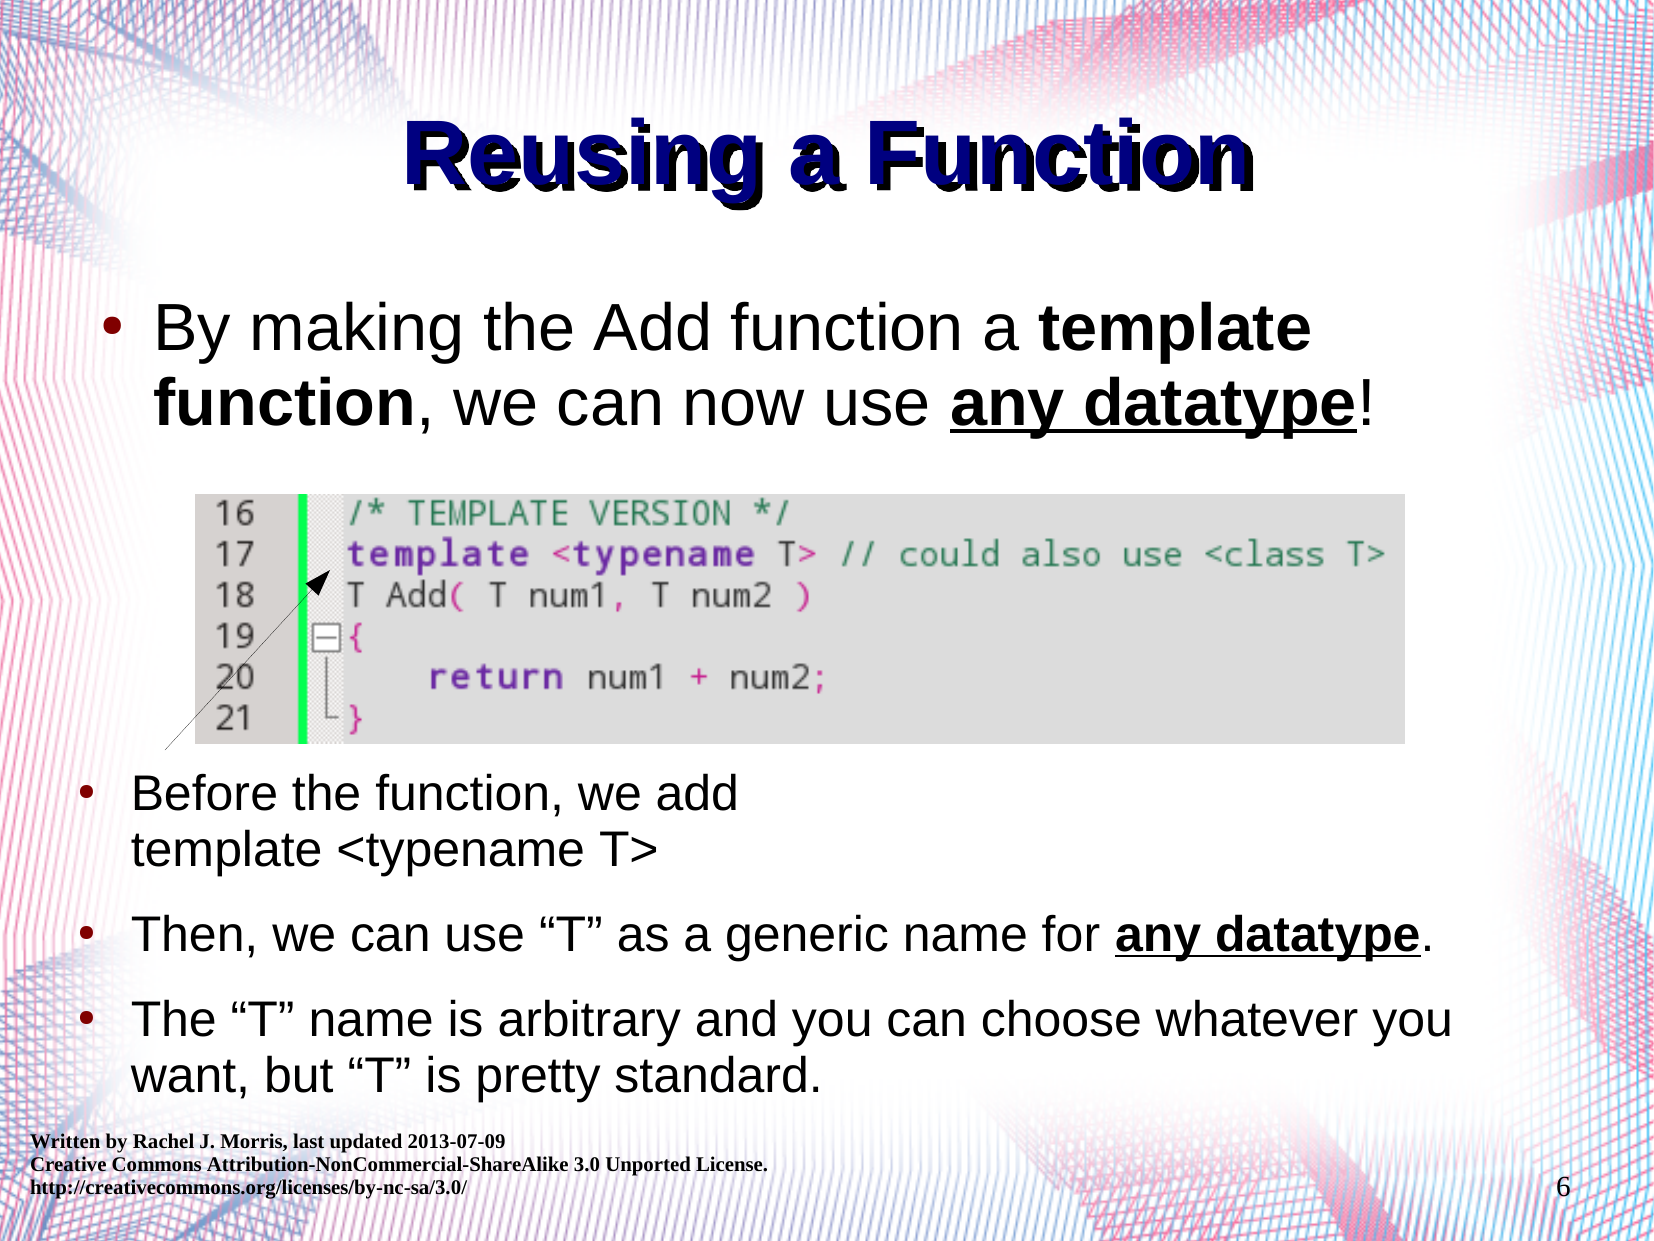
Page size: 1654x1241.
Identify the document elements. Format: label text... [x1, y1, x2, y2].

list By making the Add function a template function, we can now use any datatype! [82, 290, 1571, 440]
title Reusing a Function [82, 49, 1571, 257]
picture [0, 0, 1654, 1241]
list Before the function, we add template <typename T> Then, we can use “T” as a generic name for any datatype. The “T” name is arbitrary and you can choose whatever you want, but “T” is pretty standard. [60, 765, 1549, 1104]
